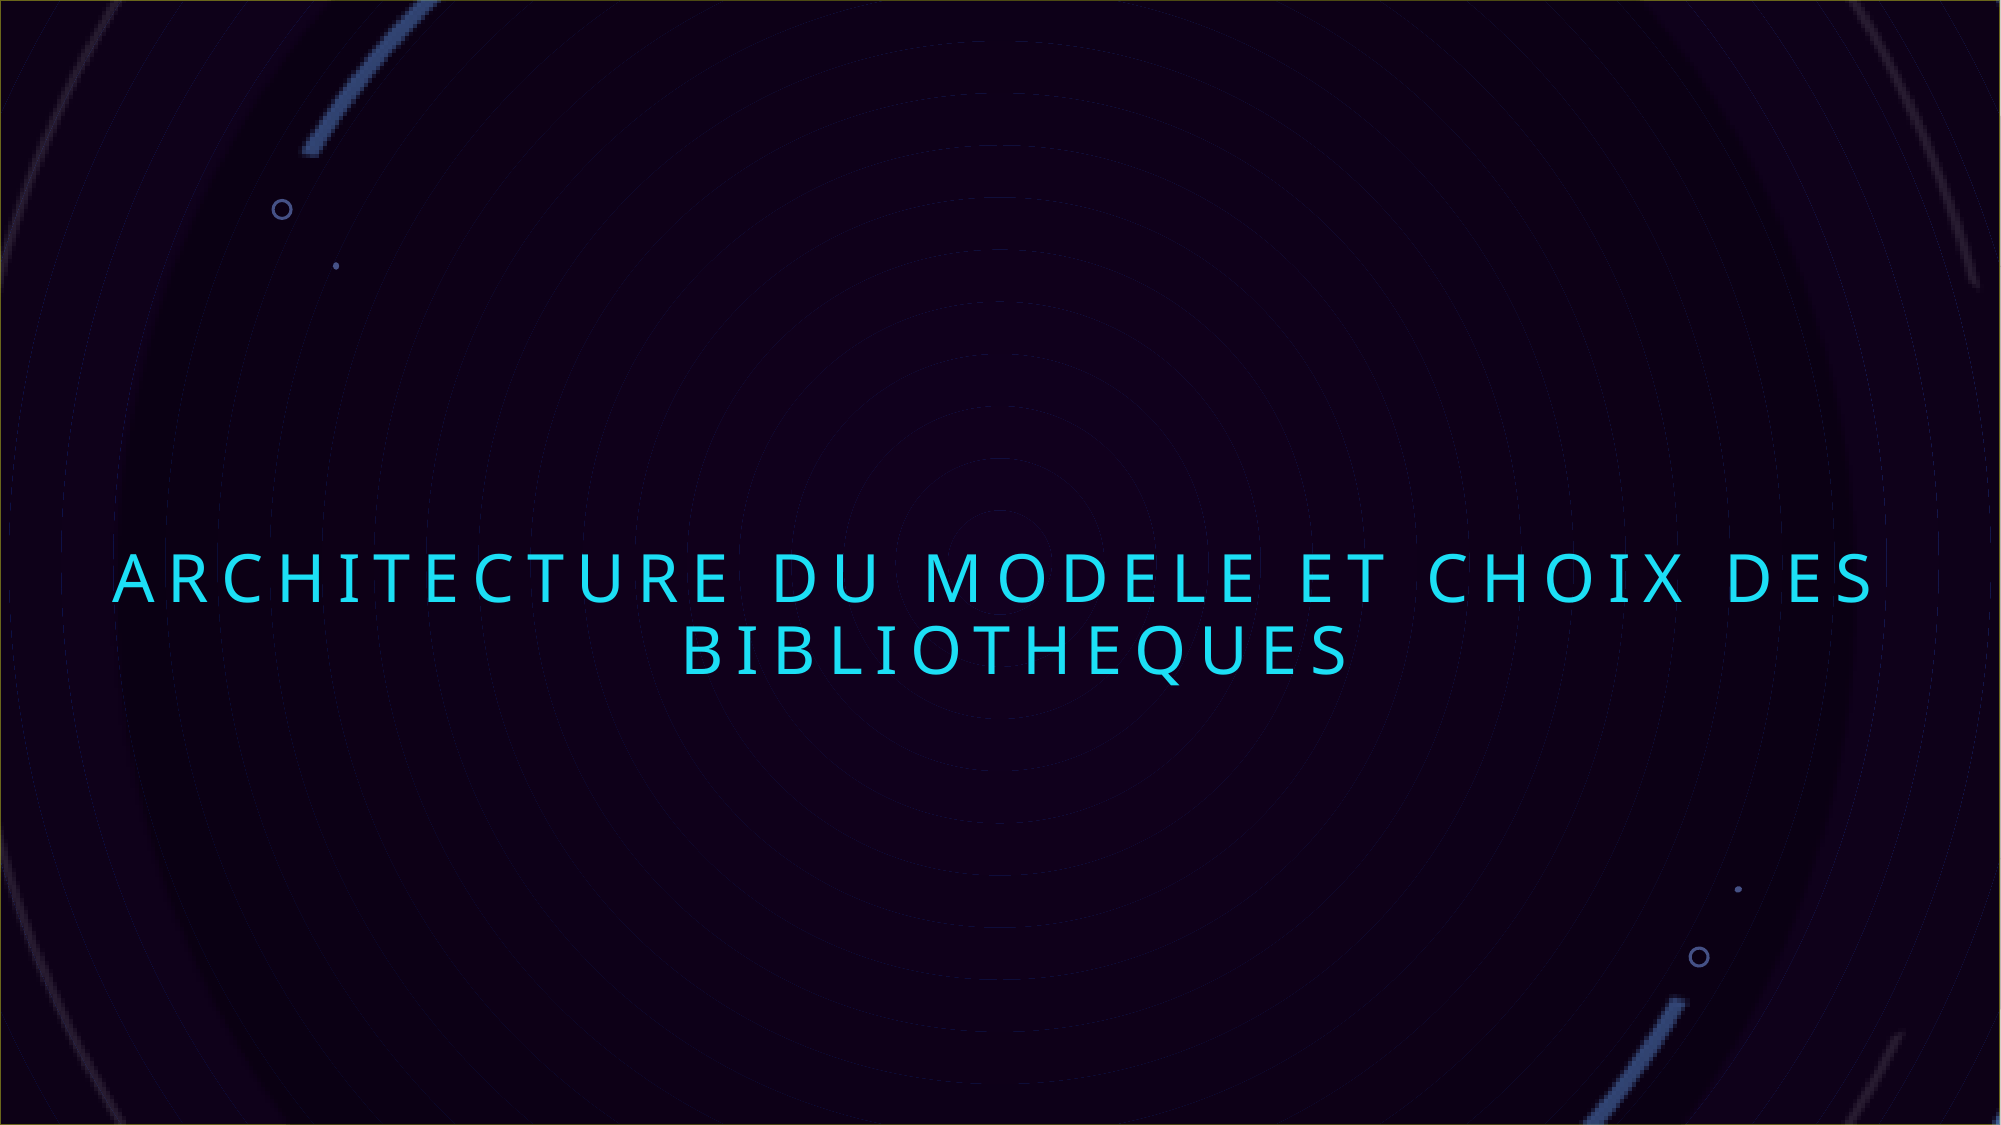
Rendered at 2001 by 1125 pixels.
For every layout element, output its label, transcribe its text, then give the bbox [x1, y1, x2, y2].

title Architecture du modele et choix des bibliotheques [94, 43, 1905, 697]
